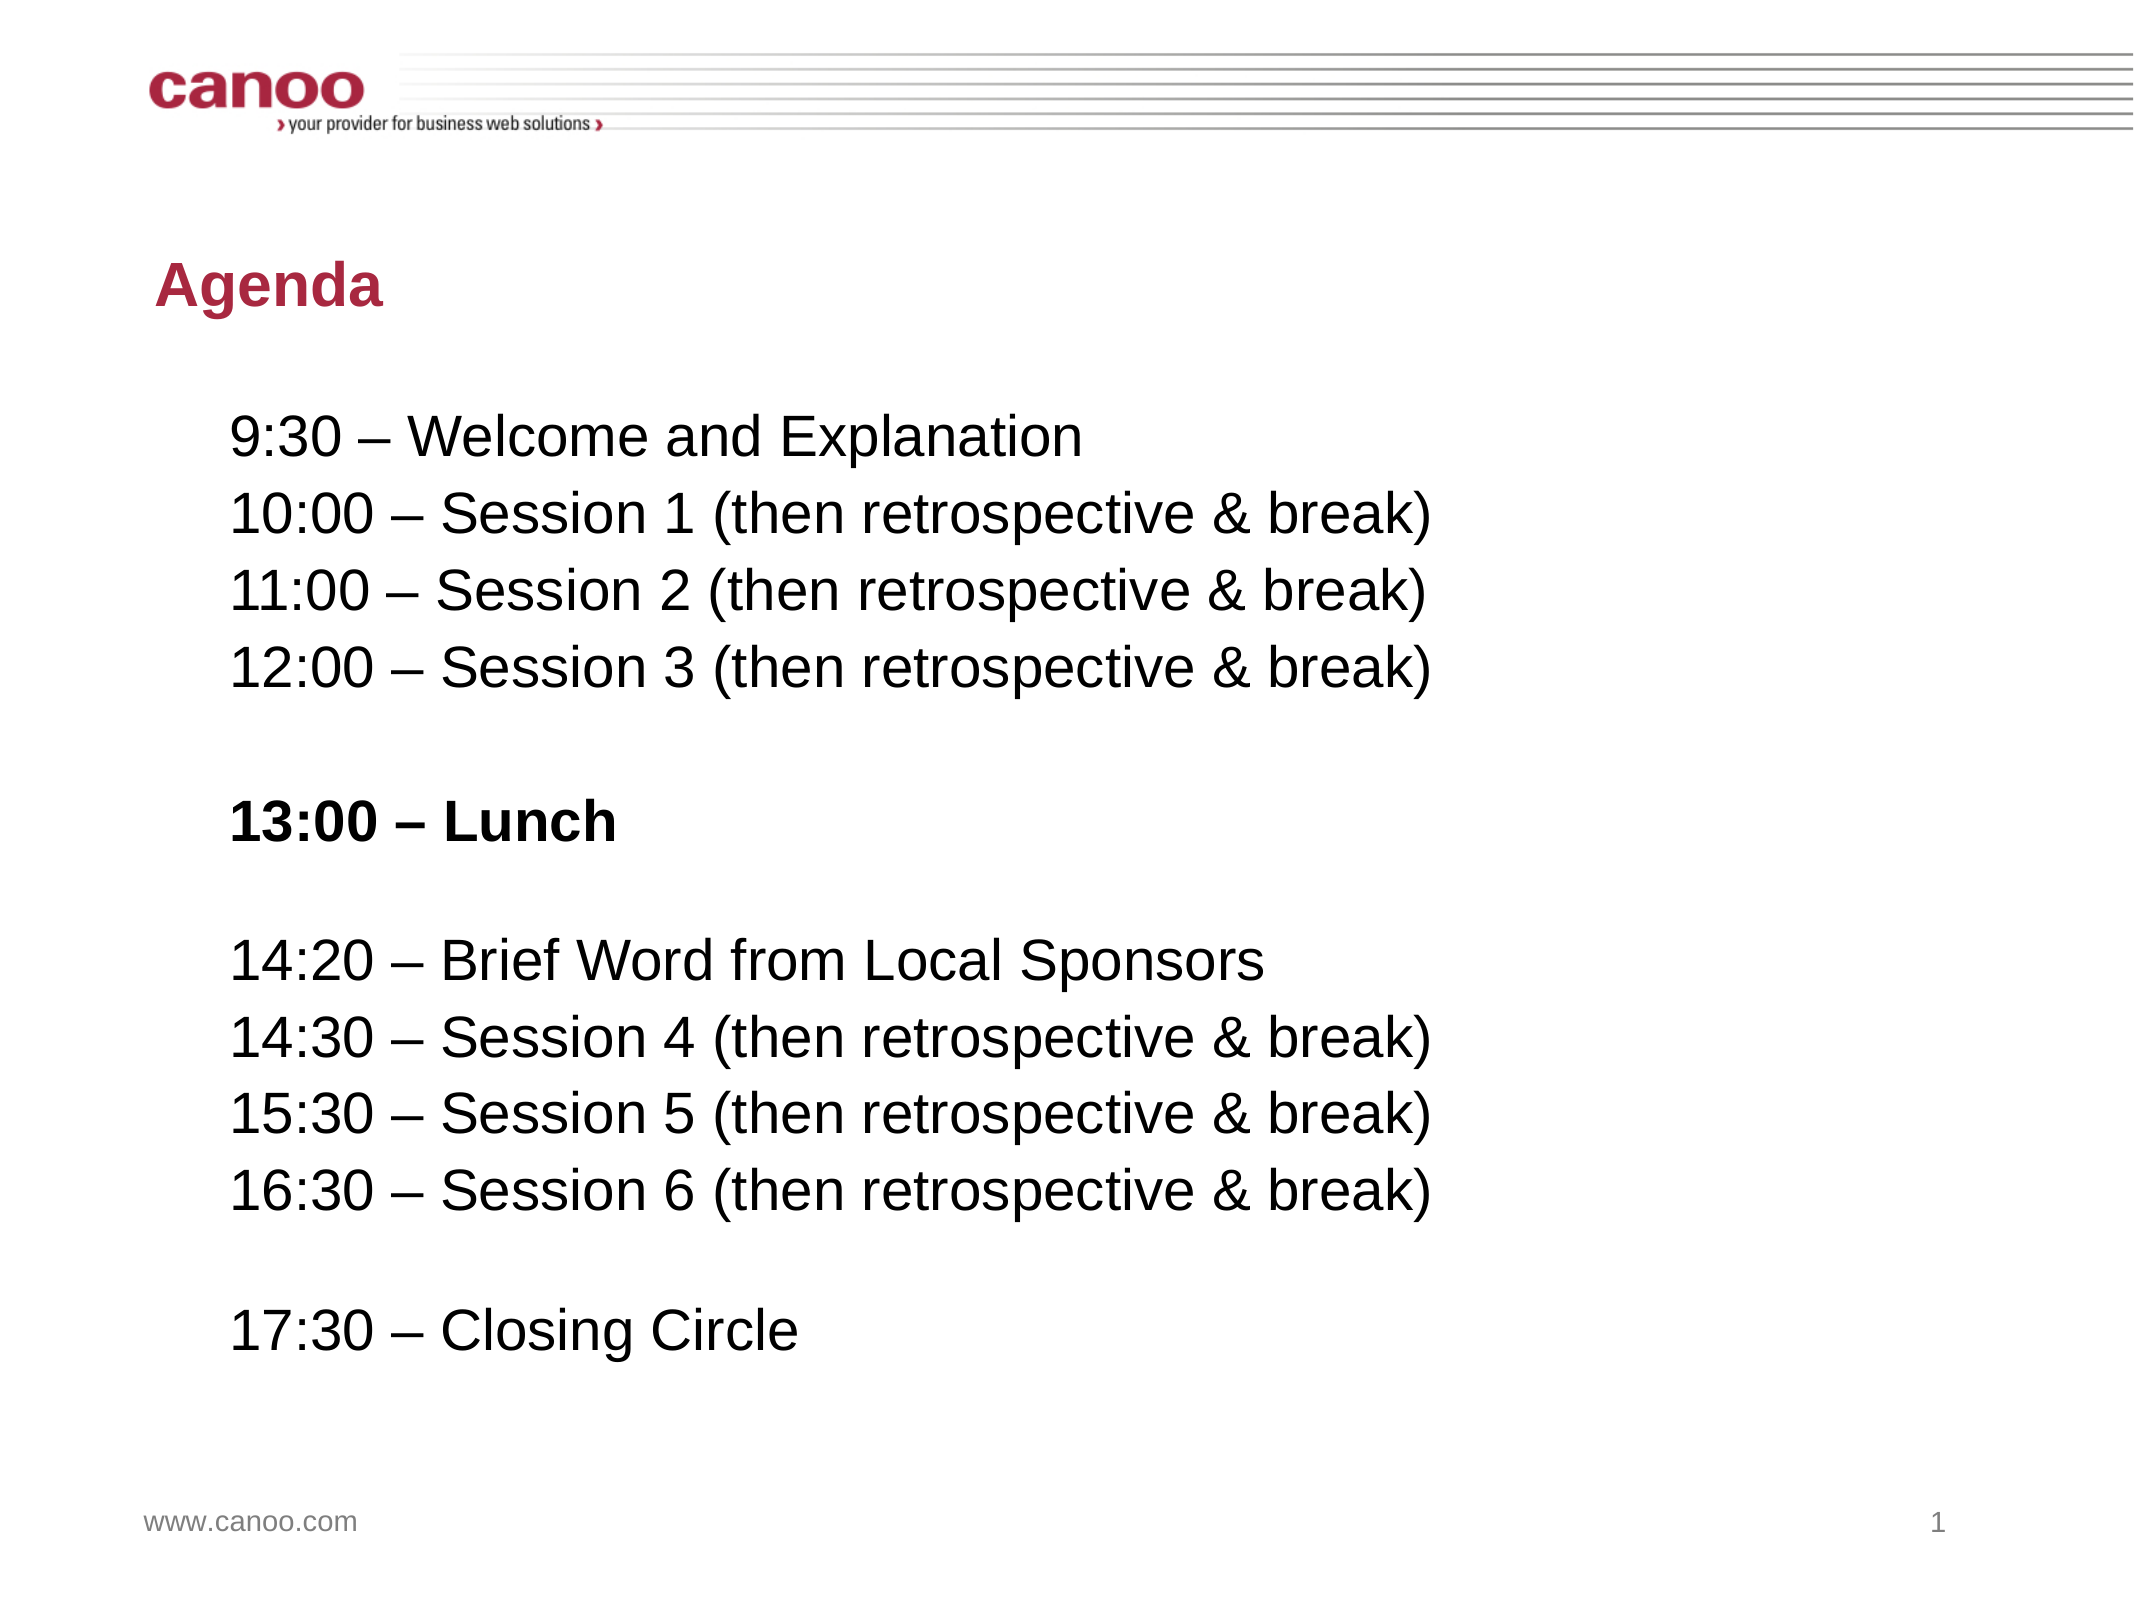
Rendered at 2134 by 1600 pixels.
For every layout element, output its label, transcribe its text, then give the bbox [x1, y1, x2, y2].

picture [0, 21, 2134, 188]
text_box <number> [1912, 1495, 1965, 1546]
title Agenda [145, 233, 1961, 328]
list 9:30 – Welcome and Explanation 10:00 – Session 1 (then retrospective & break) 11:00 – Session 2 (then retrospective & break) 12:00 – Session 3 (then retrospective & break) 13:00 – Lunch 14:20 – Brief Word from Local Sponsors 14:30 – Session 4 (then retrospective & break) 15:30 – Session 5 (then retrospective & break) 16:30 – Session 6 (then retrospective & break) 17:30 – Closing Circle [145, 391, 1959, 1405]
